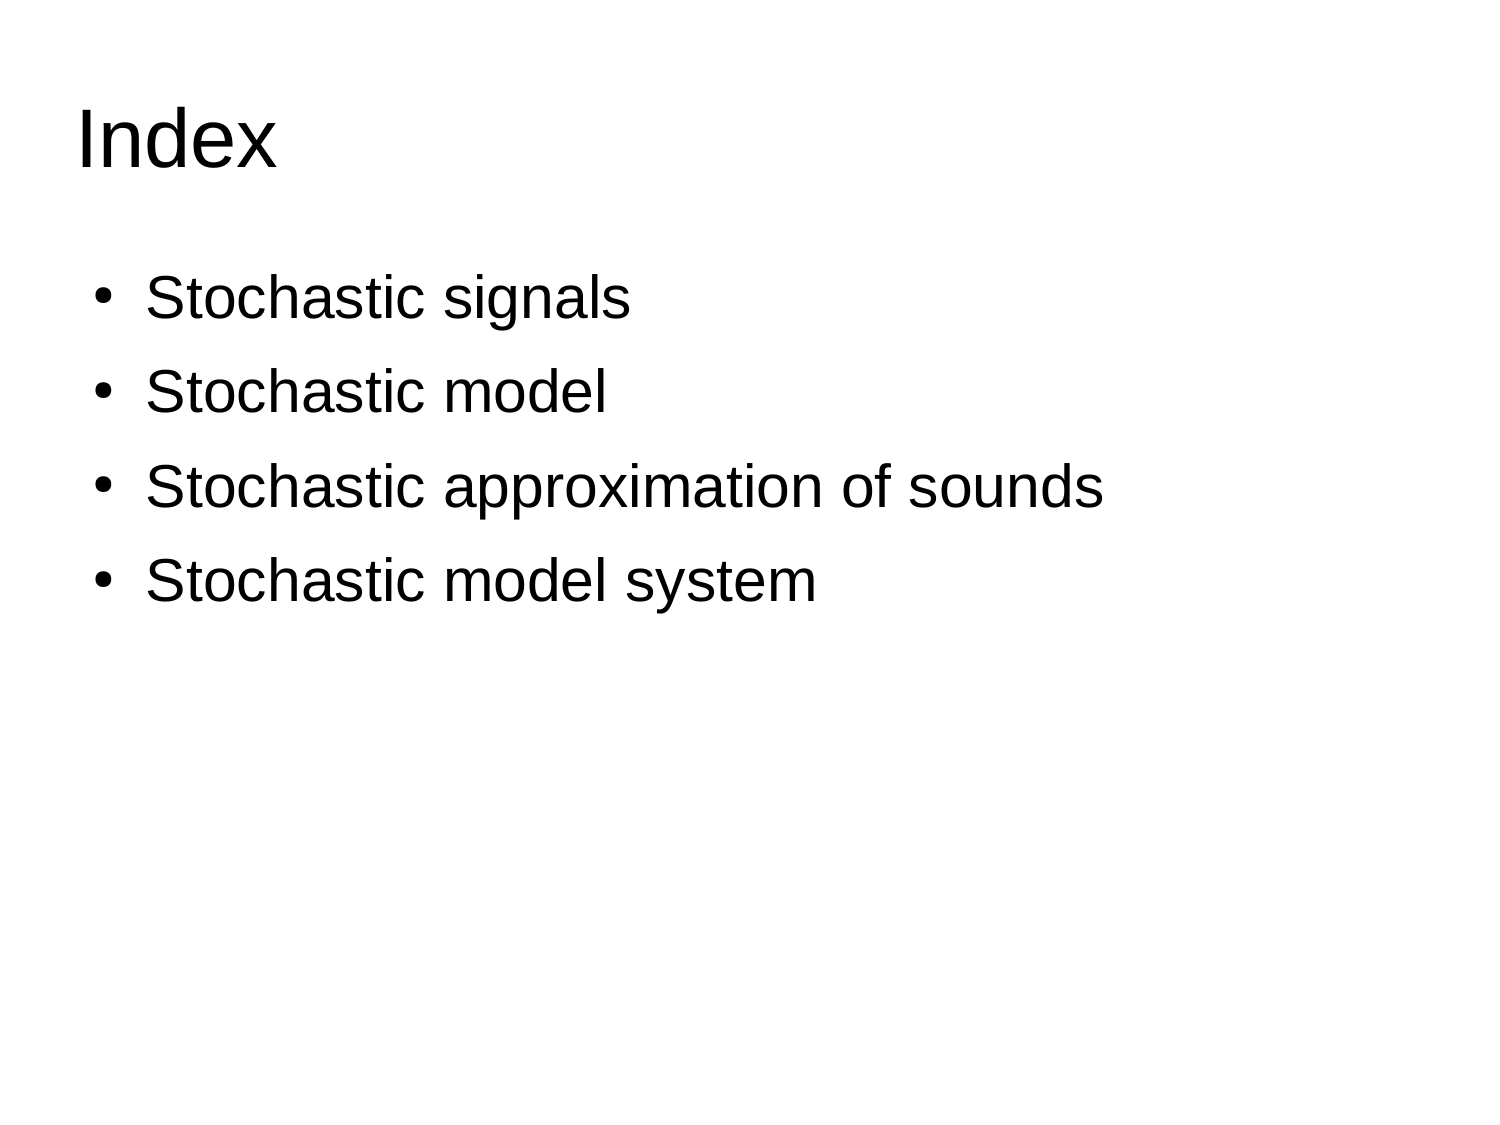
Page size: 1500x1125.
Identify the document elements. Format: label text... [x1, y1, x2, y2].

list Stochastic signals Stochastic model Stochastic approximation of sounds Stochastic model system [75, 263, 1425, 916]
title Index [75, 44, 1425, 233]
